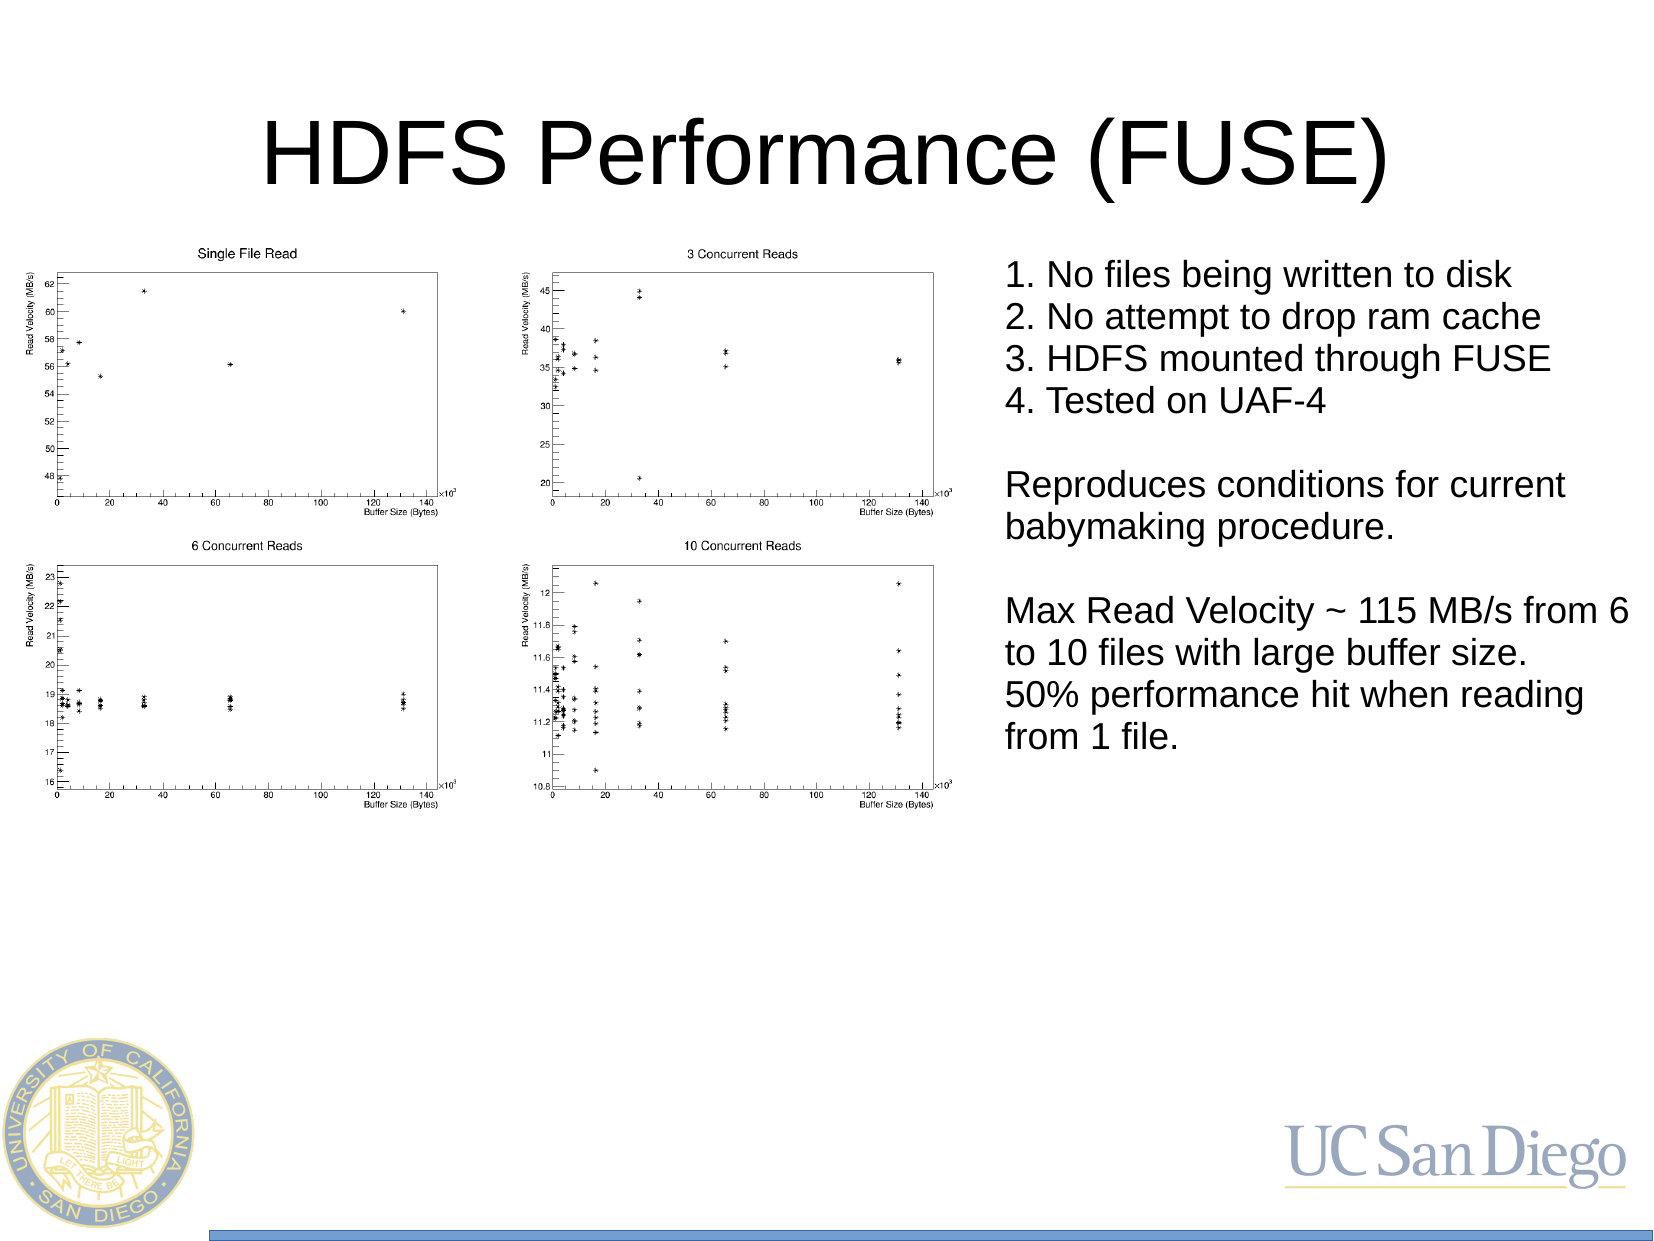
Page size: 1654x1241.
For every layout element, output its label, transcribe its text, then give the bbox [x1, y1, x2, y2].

picture [0, 239, 990, 823]
text_box 1. No files being written to disk 2. No attempt to drop ram cache 3. HDFS mounted through FUSE 4. Tested on UAF-4 Reproduces conditions for current babymaking procedure. Max Read Velocity ~ 115 MB/s from 6 to 10 files with large buffer size. 50% performance hit when reading from 1 file. [990, 246, 1653, 933]
title HDFS Performance (FUSE) [82, 49, 1571, 257]
picture [1253, 1089, 1653, 1230]
text_box [209, 1230, 1653, 1241]
picture [0, 1034, 196, 1231]
